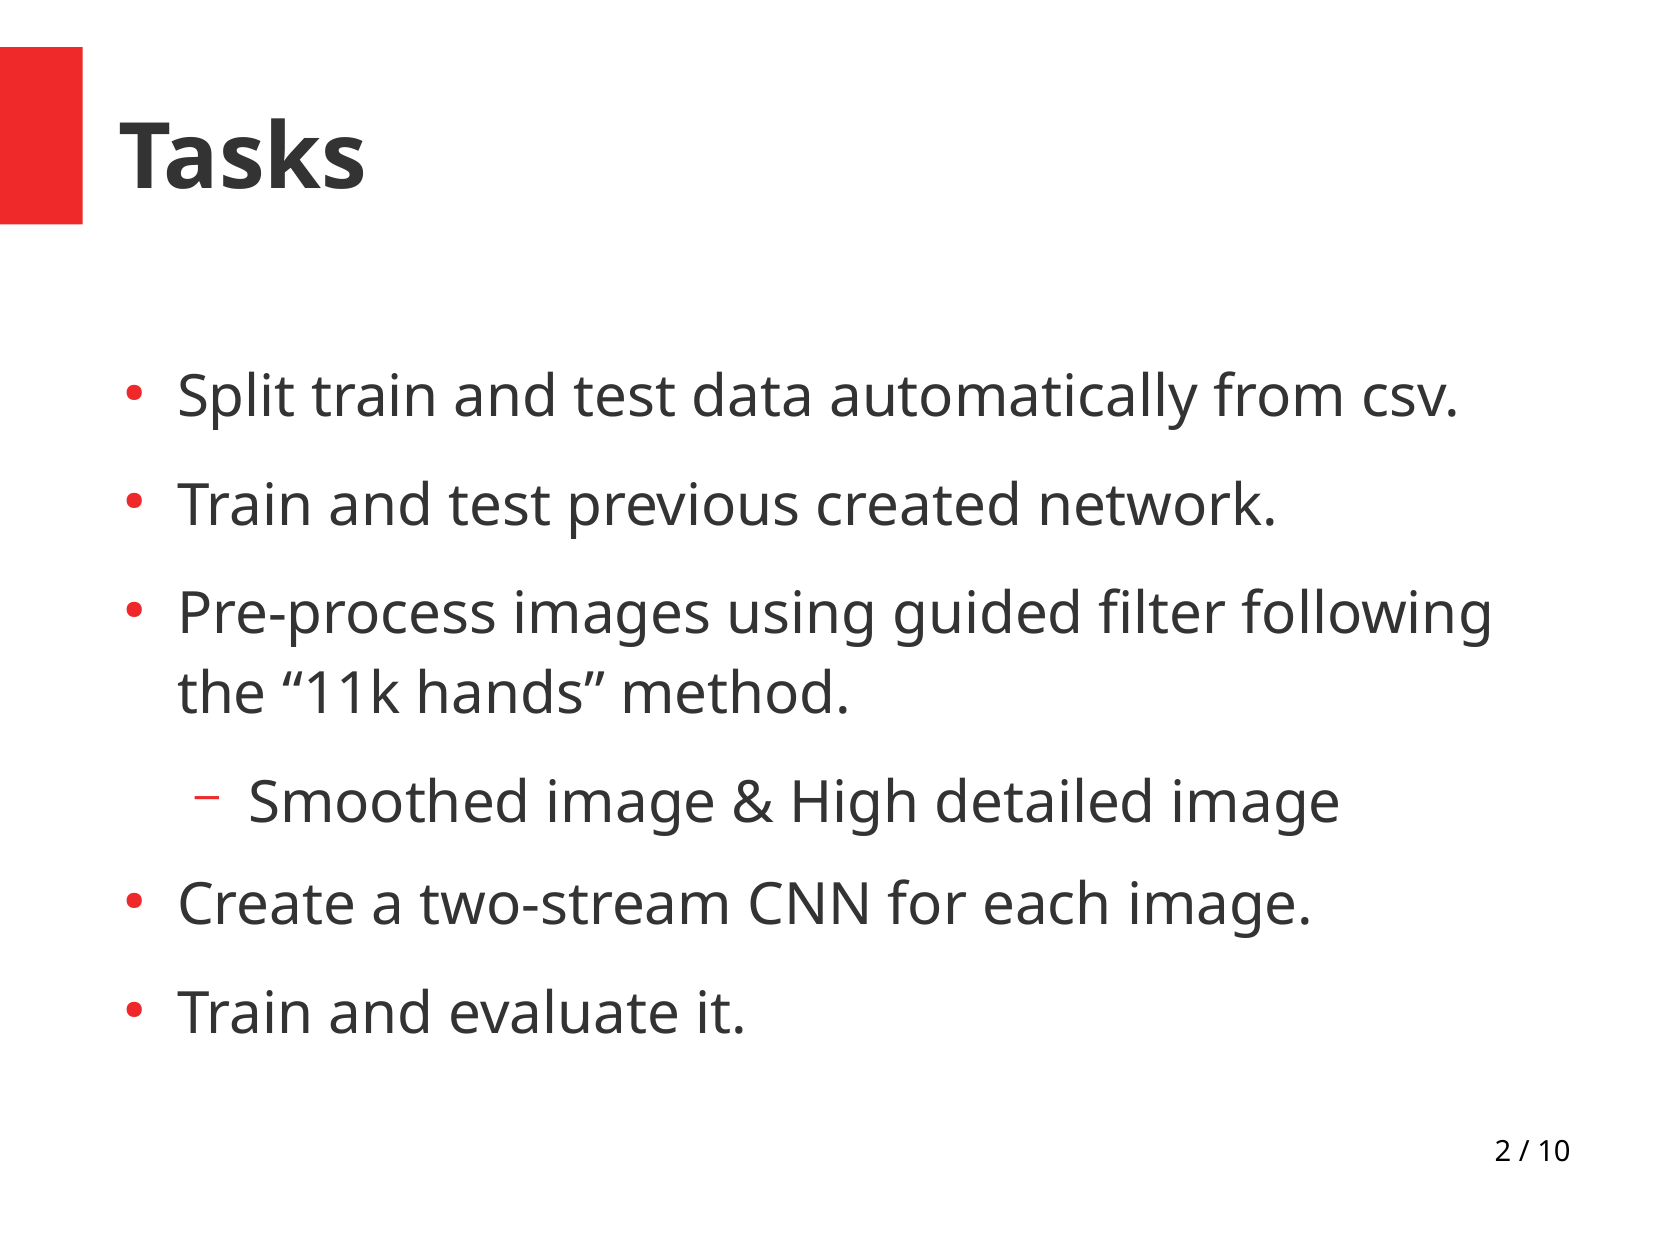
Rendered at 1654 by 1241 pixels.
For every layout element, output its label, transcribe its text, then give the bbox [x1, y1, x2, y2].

list Split train and test data automatically from csv. Train and test previous created network. Pre-process images using guided filter following the “11k hands” method. Smoothed image & High detailed image Create a two-stream CNN for each image. Train and evaluate it. [106, 354, 1524, 1074]
chart [560, 553, 1094, 687]
title Tasks [118, 49, 1571, 257]
